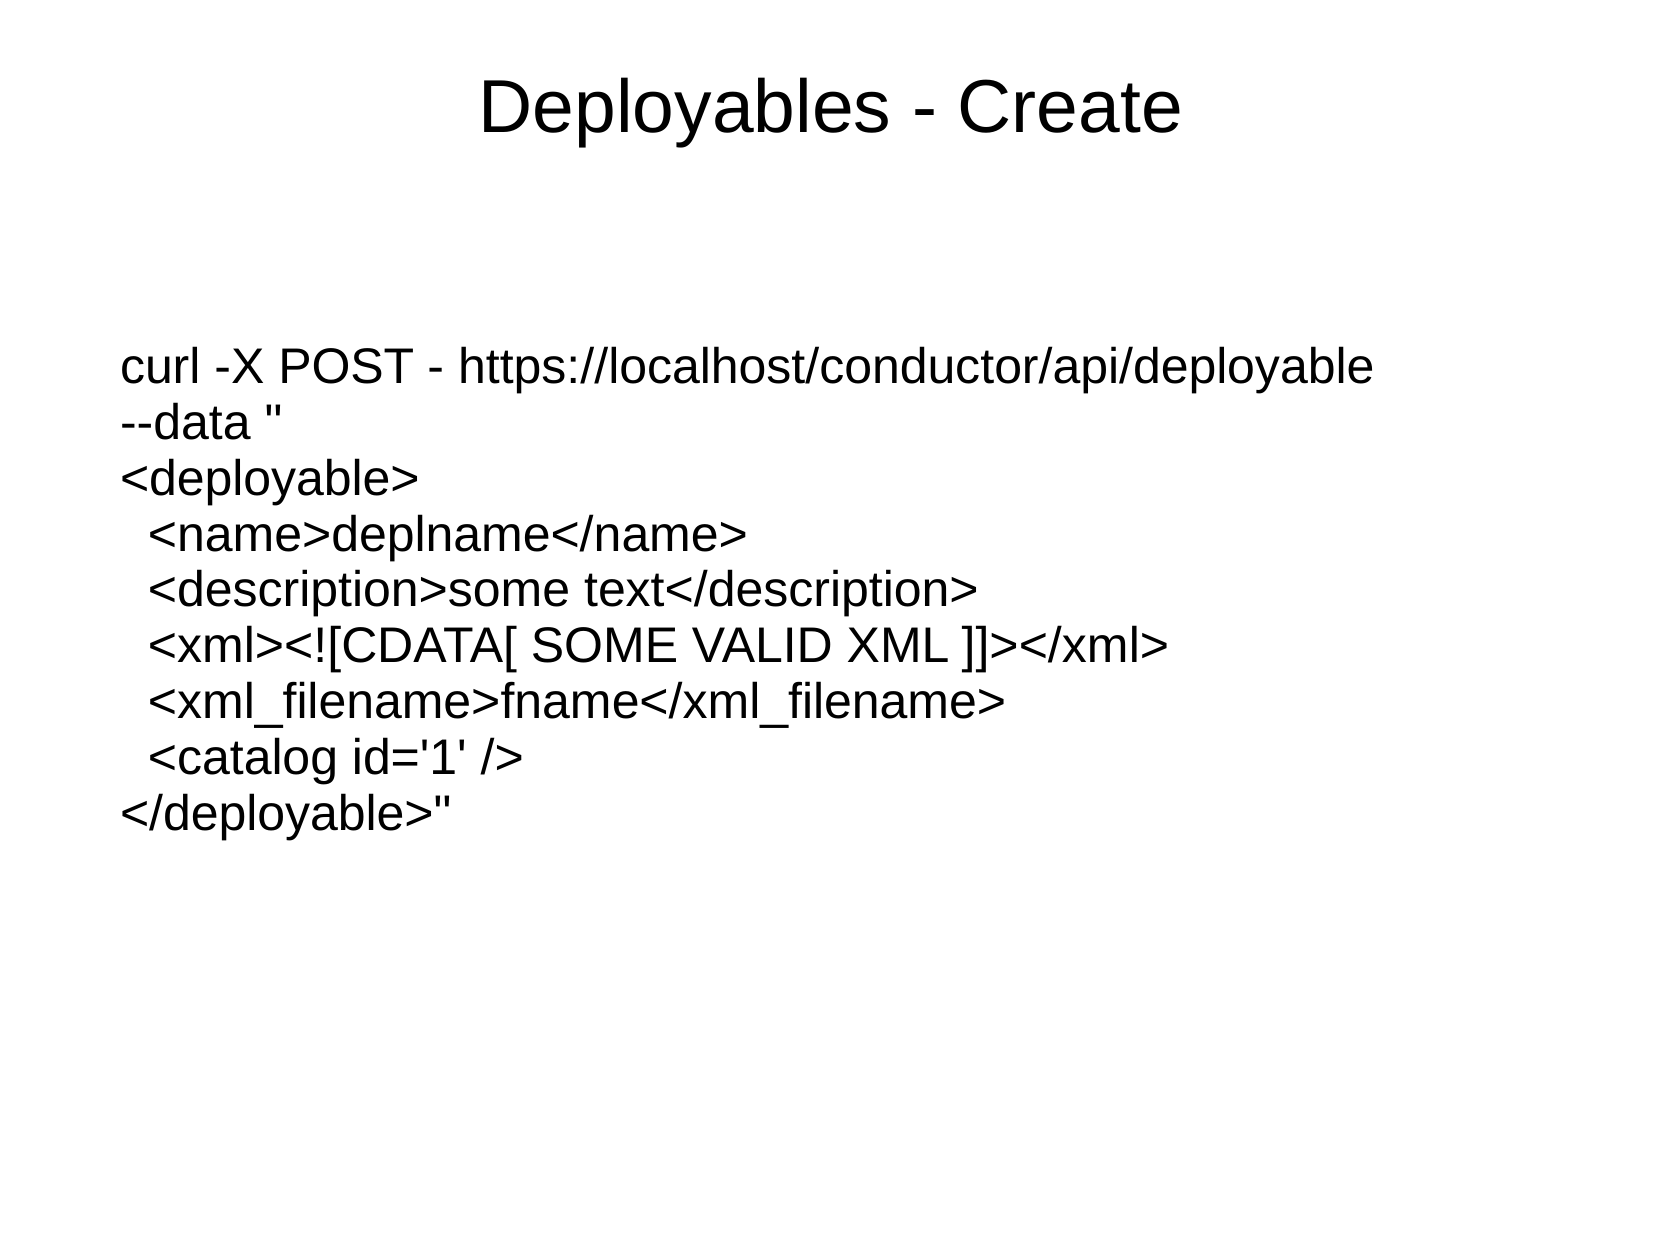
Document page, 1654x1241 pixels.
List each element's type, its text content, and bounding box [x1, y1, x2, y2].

subtitle curl -X POST - https://localhost/conductor/api/deployable --data " <deployable> <name>deplname</name> <description>some text</description> <xml><![CDATA[ SOME VALID XML ]]></xml> <xml_filename>fname</xml_filename> <catalog id='1' /> </deployable>" [120, 313, 1576, 1033]
title Deployables - Create [86, 2, 1576, 211]
